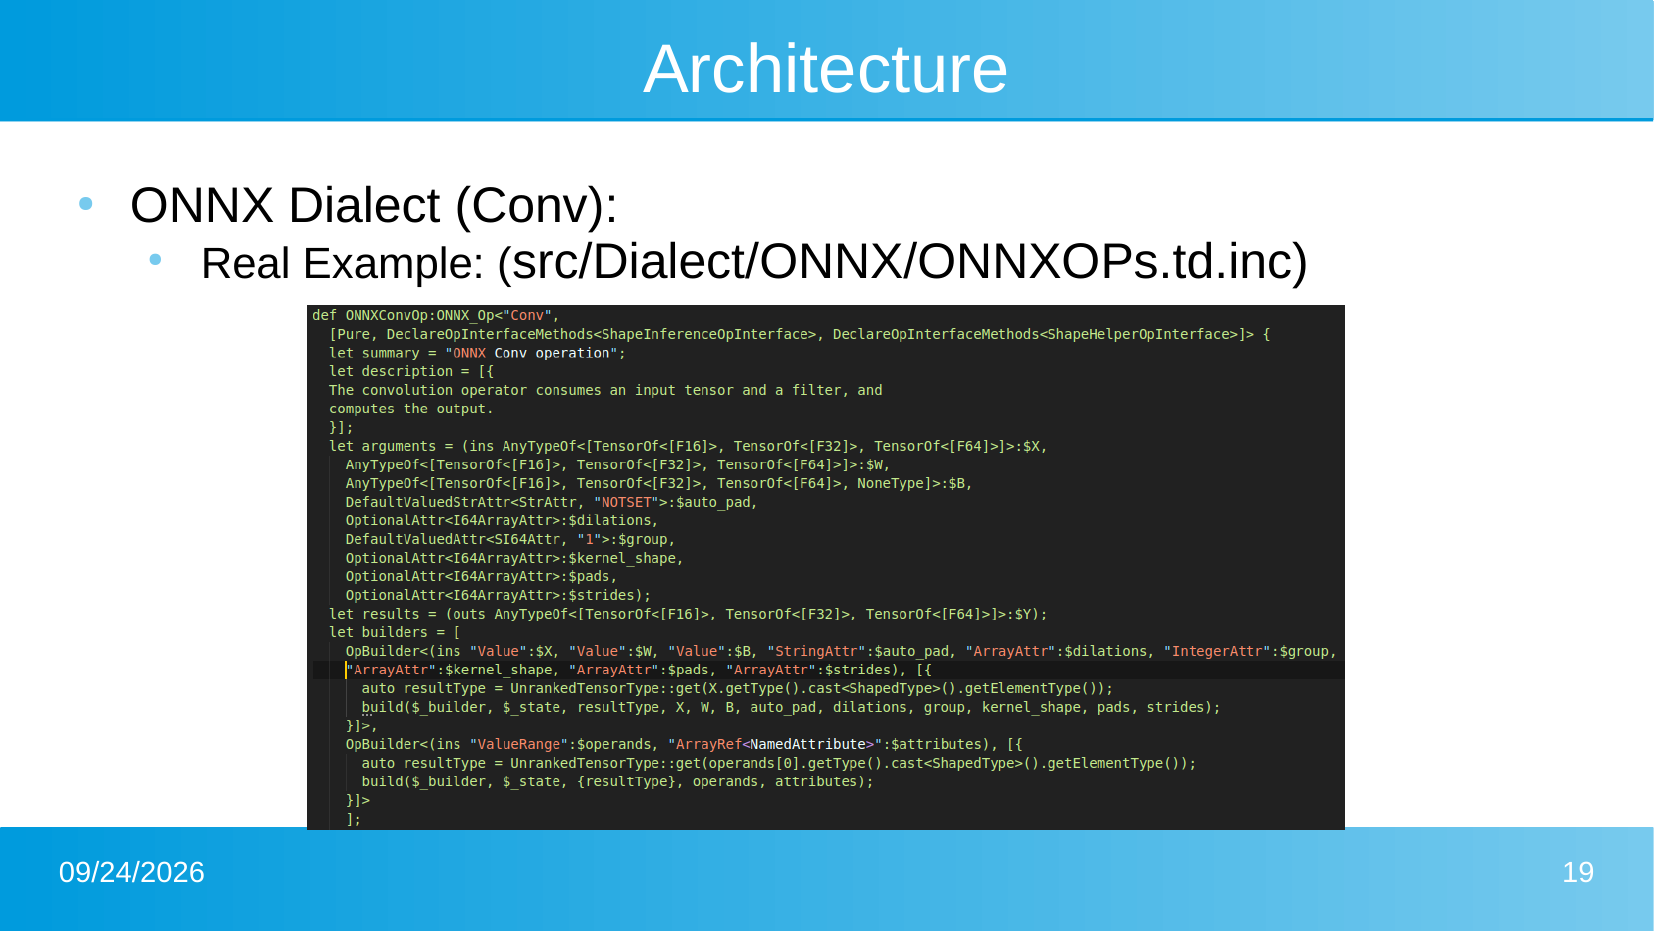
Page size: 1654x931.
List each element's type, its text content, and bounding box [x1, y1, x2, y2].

title Architecture [59, 29, 1595, 108]
list ONNX Dialect (Conv): Real Example: (src/Dialect/ONNX/ONNXOPs.td.inc) [59, 177, 1595, 768]
picture [307, 305, 1345, 830]
